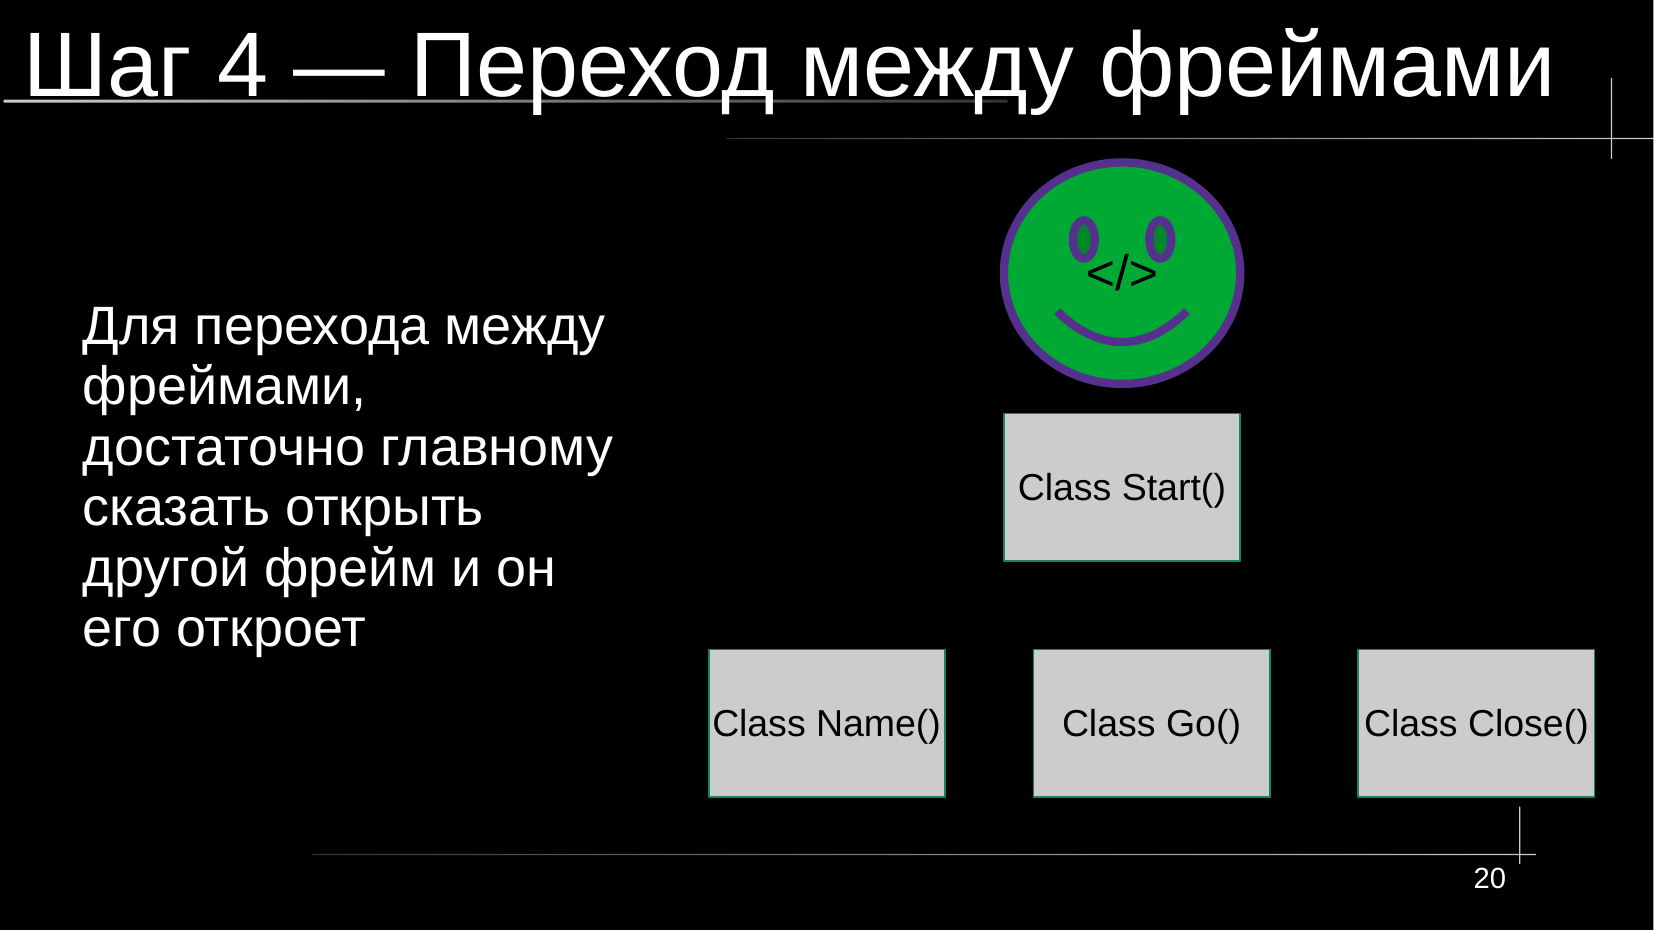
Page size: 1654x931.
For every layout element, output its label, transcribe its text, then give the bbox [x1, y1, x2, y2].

text_box Class Name() [708, 649, 945, 798]
text_box Class Start() [1003, 413, 1241, 562]
text_box </> [1003, 162, 1241, 384]
text_box Class Go() [1033, 649, 1270, 798]
title Шаг 4 — Переход между фреймами [23, 11, 1589, 119]
list Для перехода между фреймами, достаточно главному сказать открыть другой фрейм и он его откроет [82, 295, 621, 680]
text_box Class Close() [1358, 649, 1595, 798]
